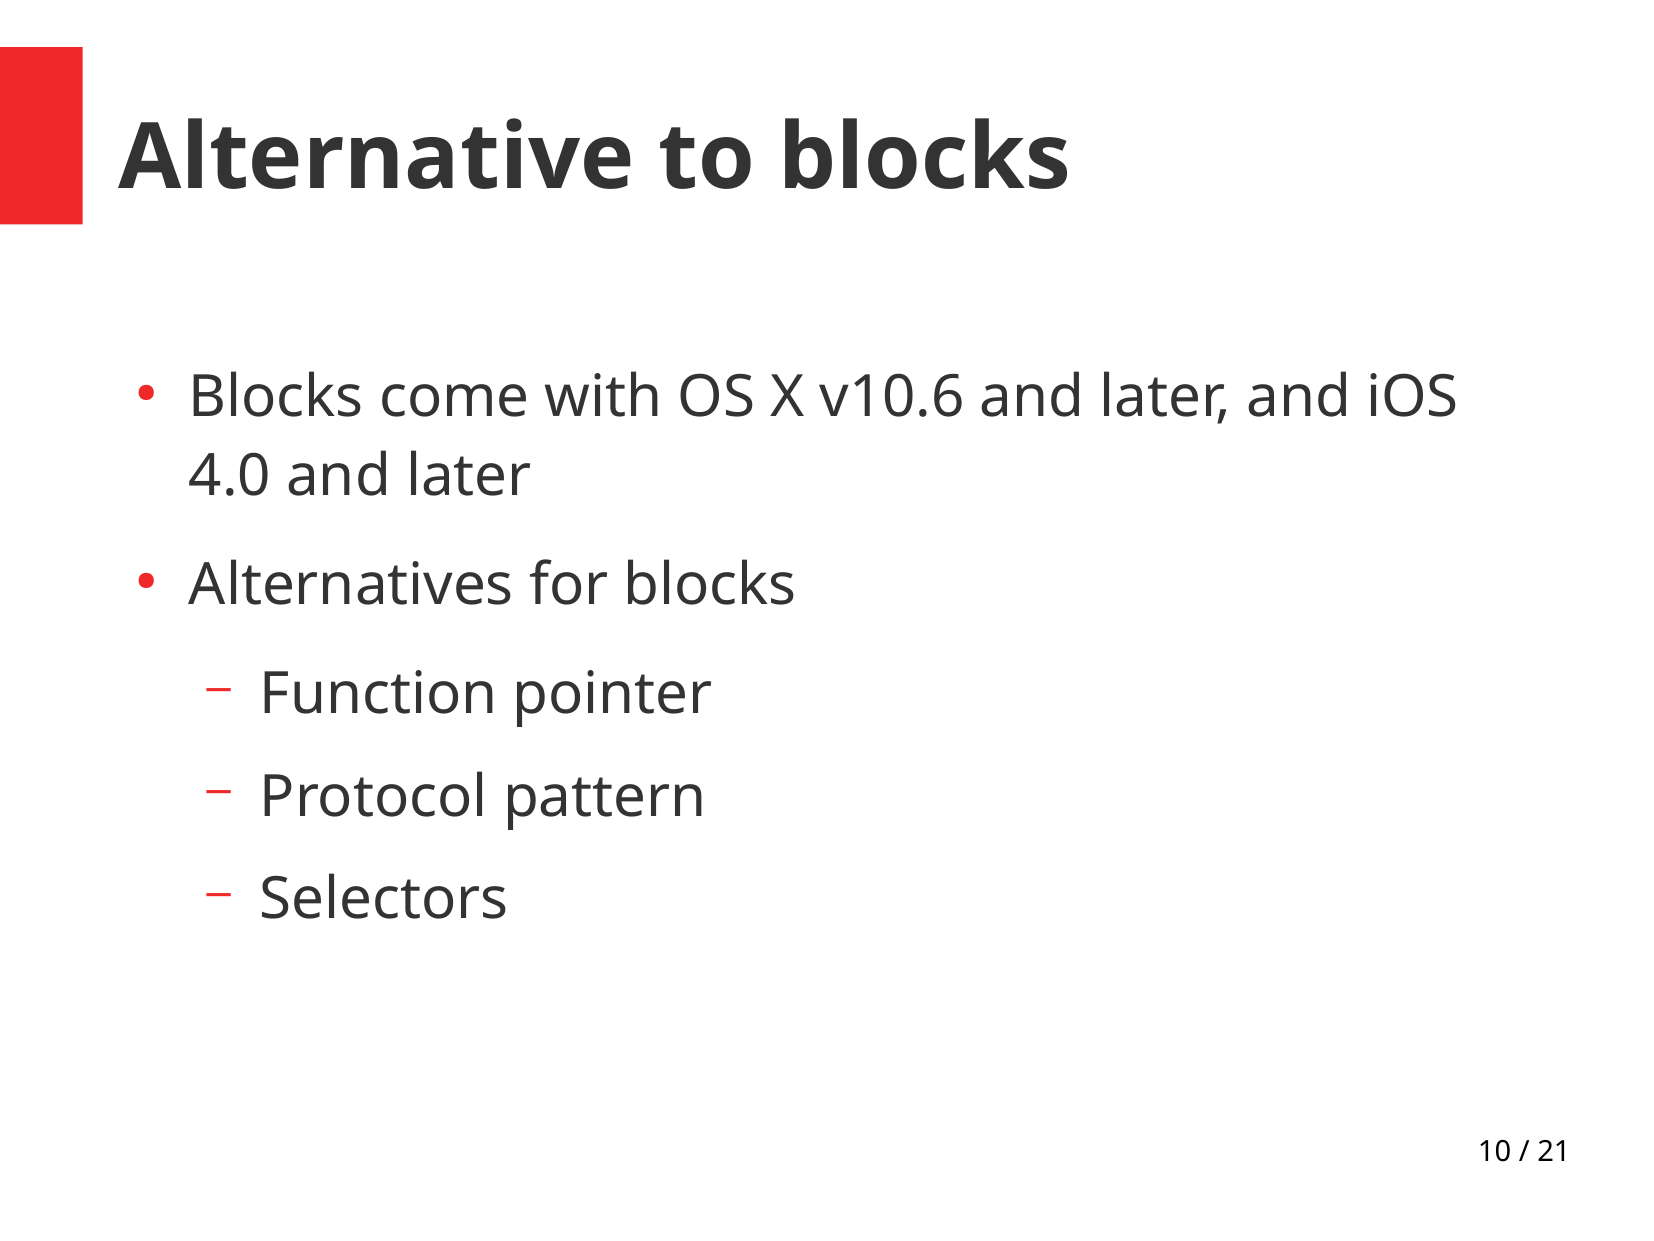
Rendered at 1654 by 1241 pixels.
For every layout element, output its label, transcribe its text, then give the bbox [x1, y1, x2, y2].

title Alternative to blocks [118, 49, 1571, 257]
list Blocks come with OS X v10.6 and later, and iOS 4.0 and later Alternatives for blocks Function pointer Protocol pattern Selectors [118, 354, 1536, 1074]
